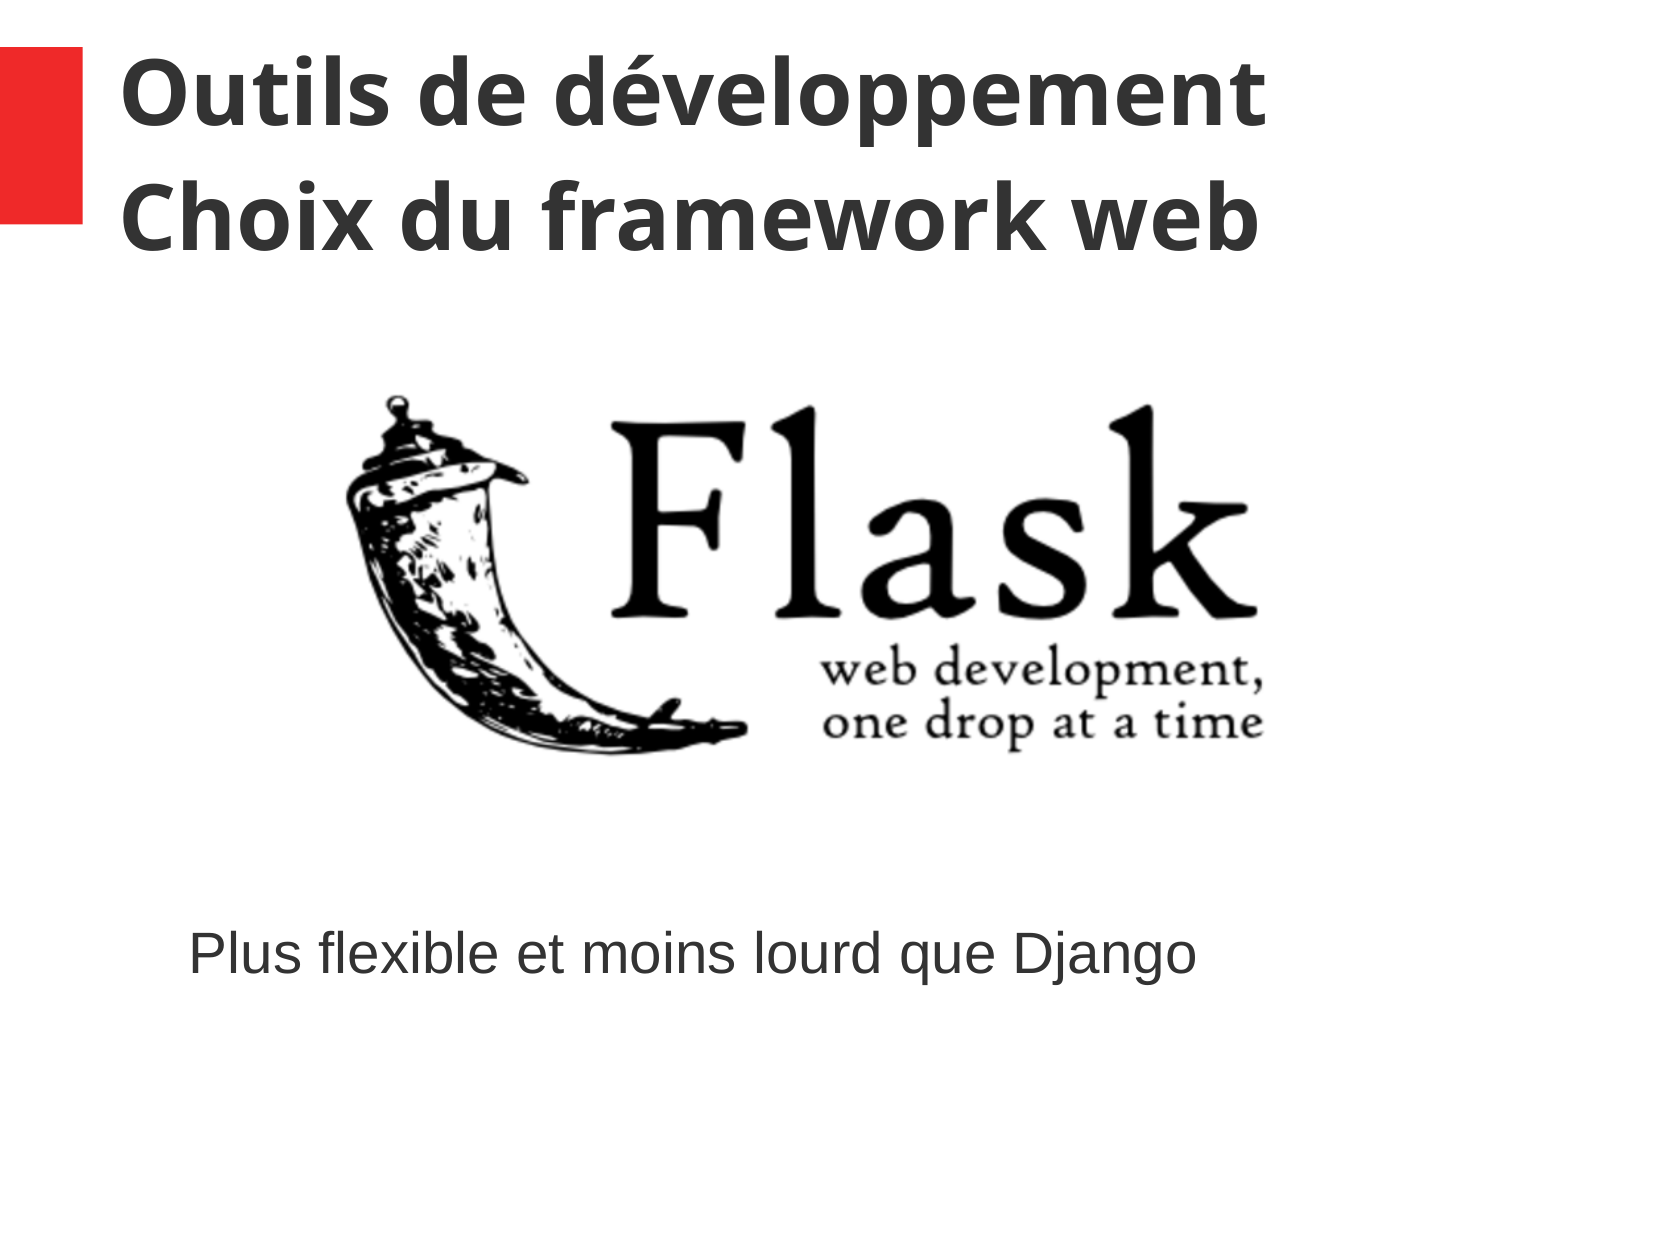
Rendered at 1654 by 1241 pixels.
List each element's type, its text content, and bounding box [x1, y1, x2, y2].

picture [283, 354, 1328, 807]
title Outils de développement Choix du framework web [118, 45, 1571, 260]
list Plus flexible et moins lourd que Django [118, 921, 1536, 1074]
